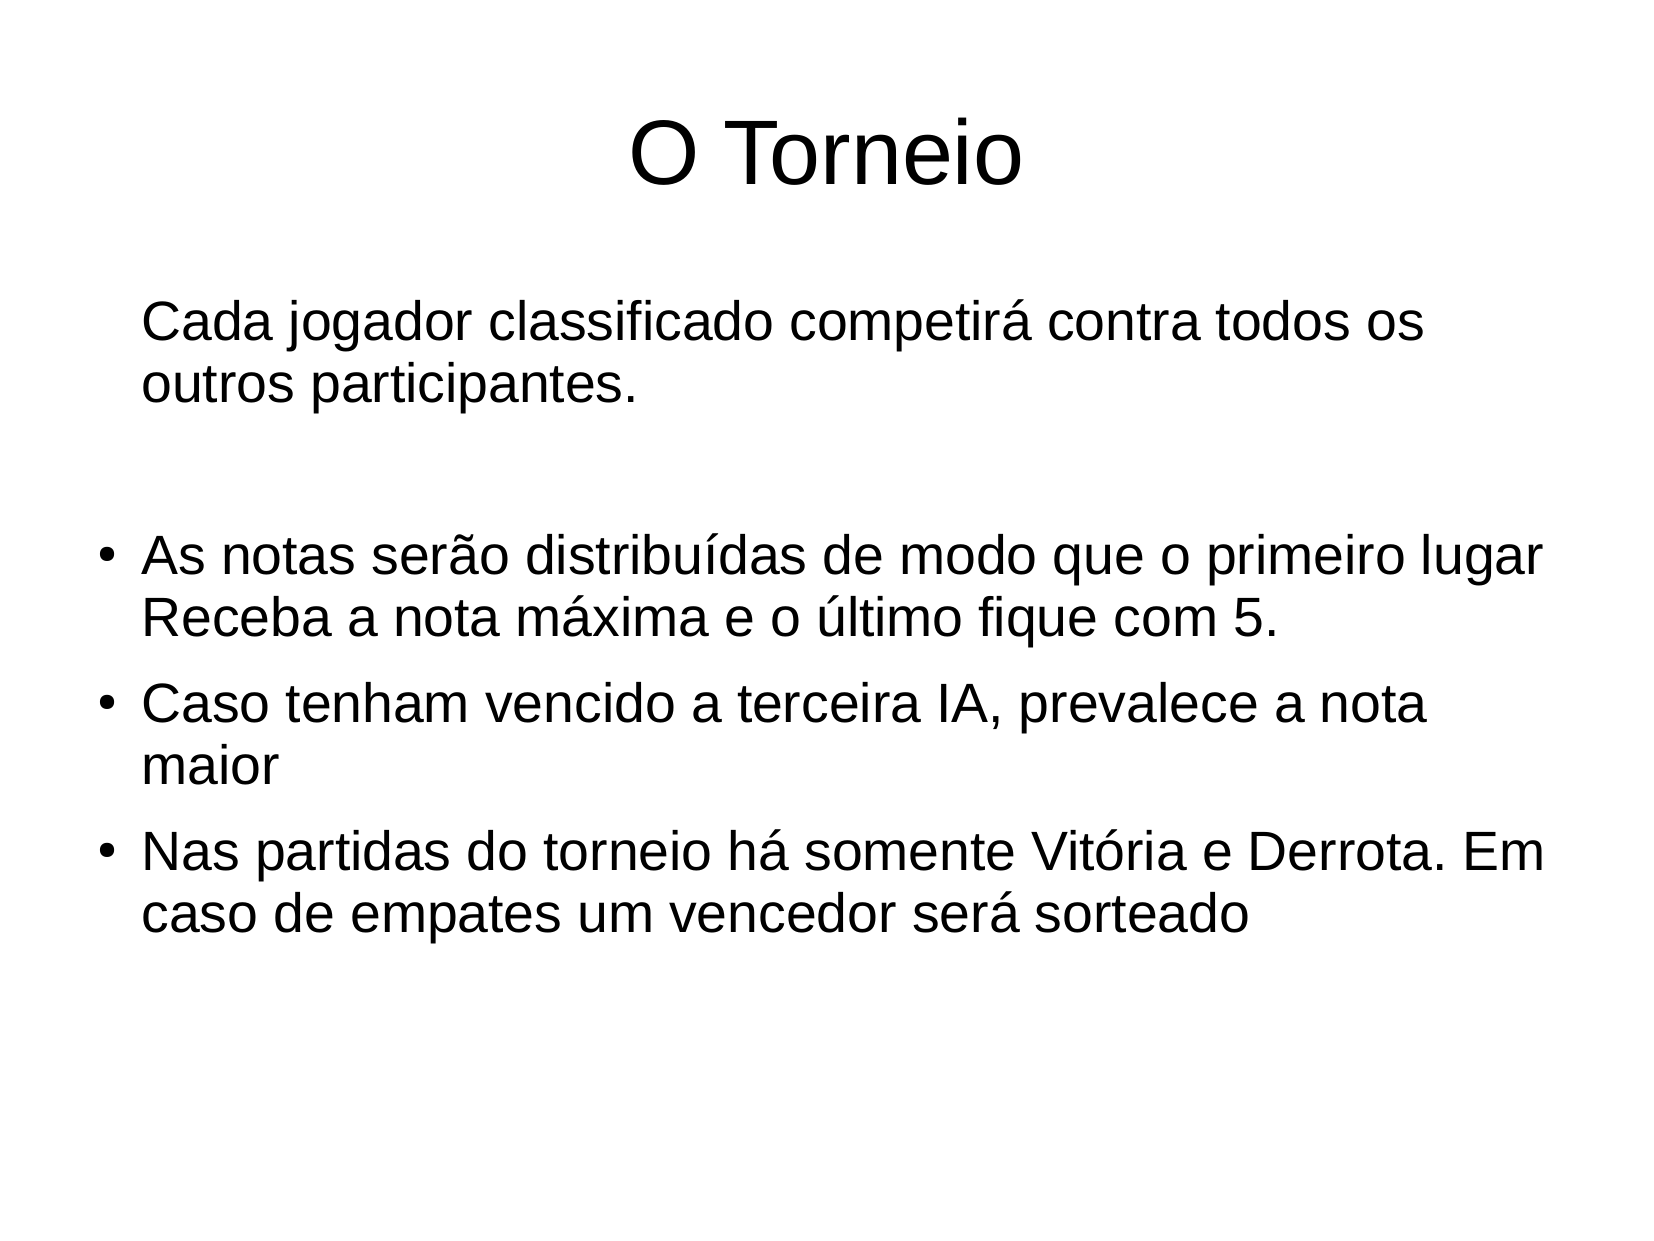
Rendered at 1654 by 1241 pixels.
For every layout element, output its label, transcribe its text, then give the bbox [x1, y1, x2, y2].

list Cada jogador classificado competirá contra todos os outros participantes. As notas serão distribuídas de modo que o primeiro lugar Receba a nota máxima e o último fique com 5. Caso tenham vencido a terceira IA, prevalece a nota maior Nas partidas do torneio há somente Vitória e Derrota. Em caso de empates um vencedor será sorteado [82, 290, 1571, 1036]
title O Torneio [82, 49, 1571, 257]
